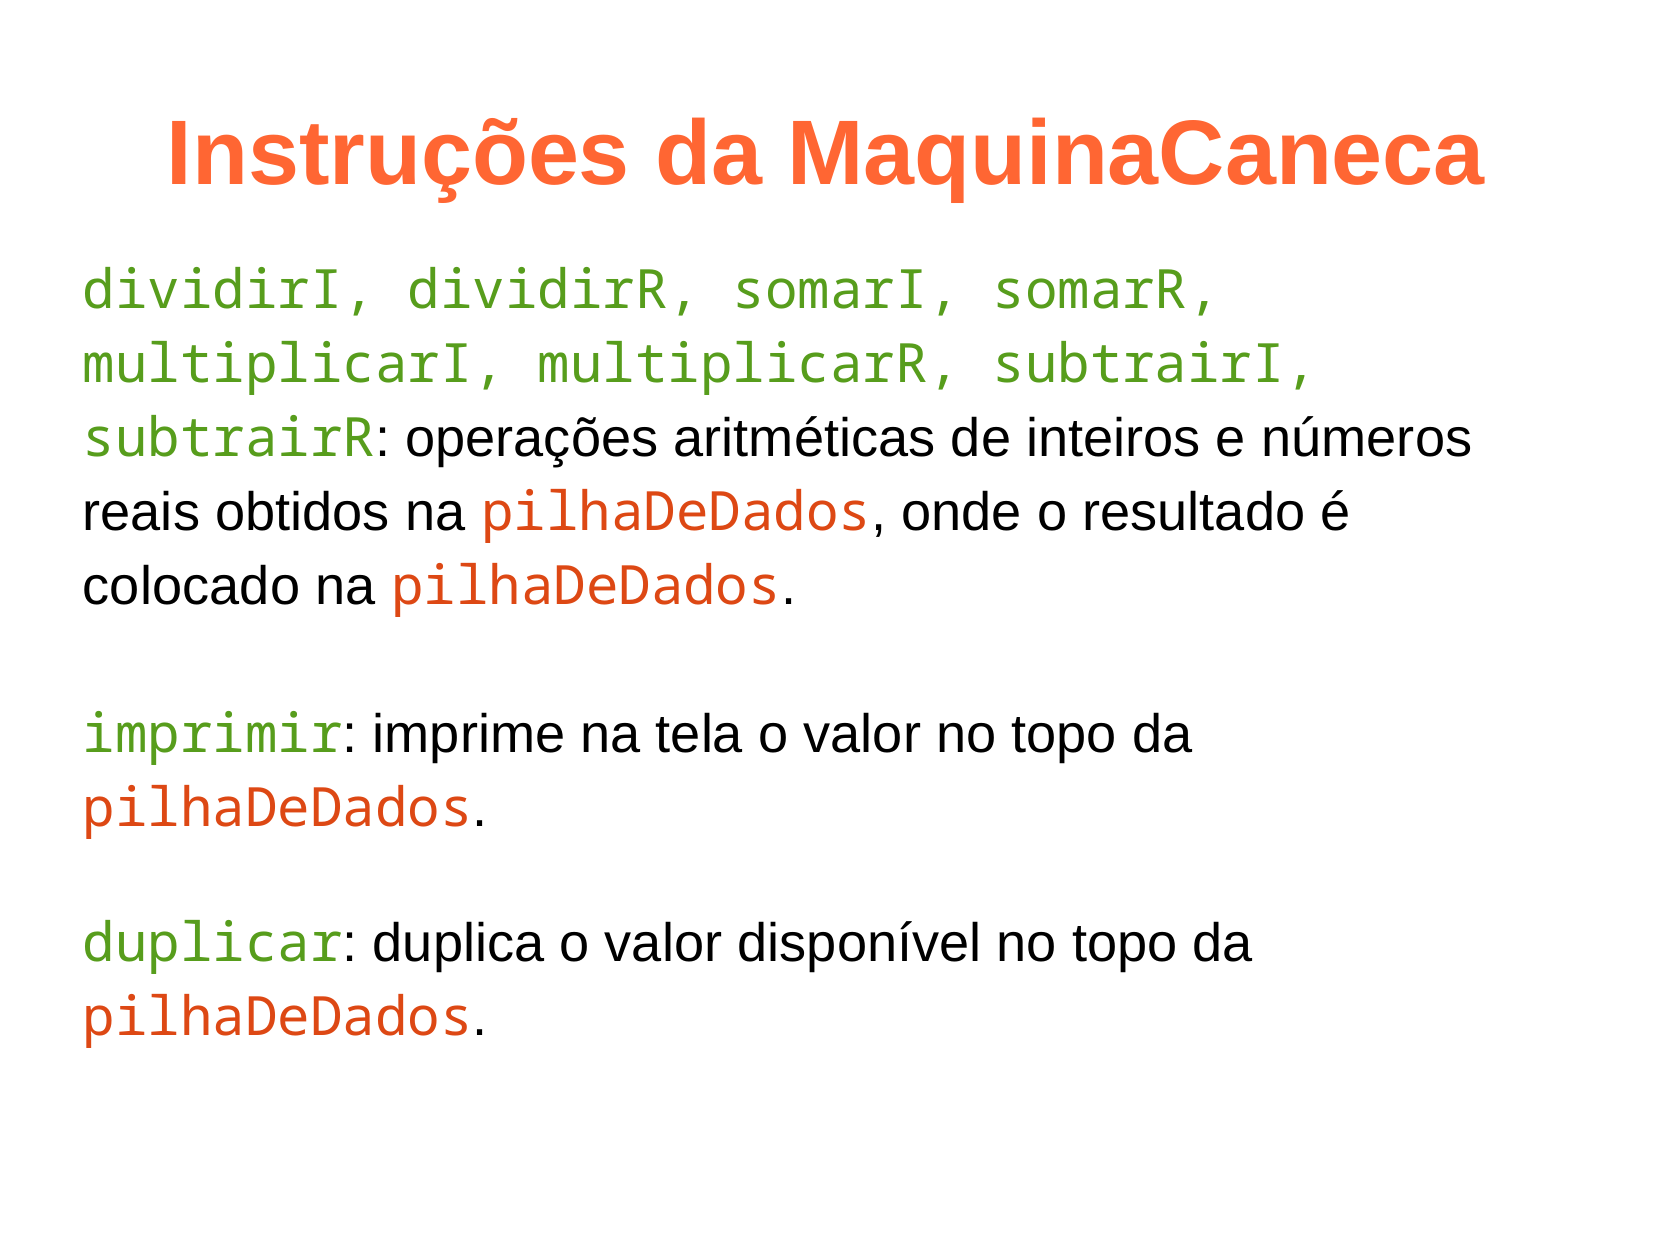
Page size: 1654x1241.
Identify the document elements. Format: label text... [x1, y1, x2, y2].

subtitle dividirI, dividirR, somarI, somarR, multiplicarI, multiplicarR, subtrairI, subtrairR: operações aritméticas de inteiros e números reais obtidos na pilhaDeDados, onde o resultado é colocado na pilhaDeDados. imprimir: imprime na tela o valor no topo da pilhaDeDados. duplicar: duplica o valor disponível no topo da pilhaDeDados. [82, 291, 1538, 1011]
title Instruções da MaquinaCaneca [82, 49, 1571, 257]
